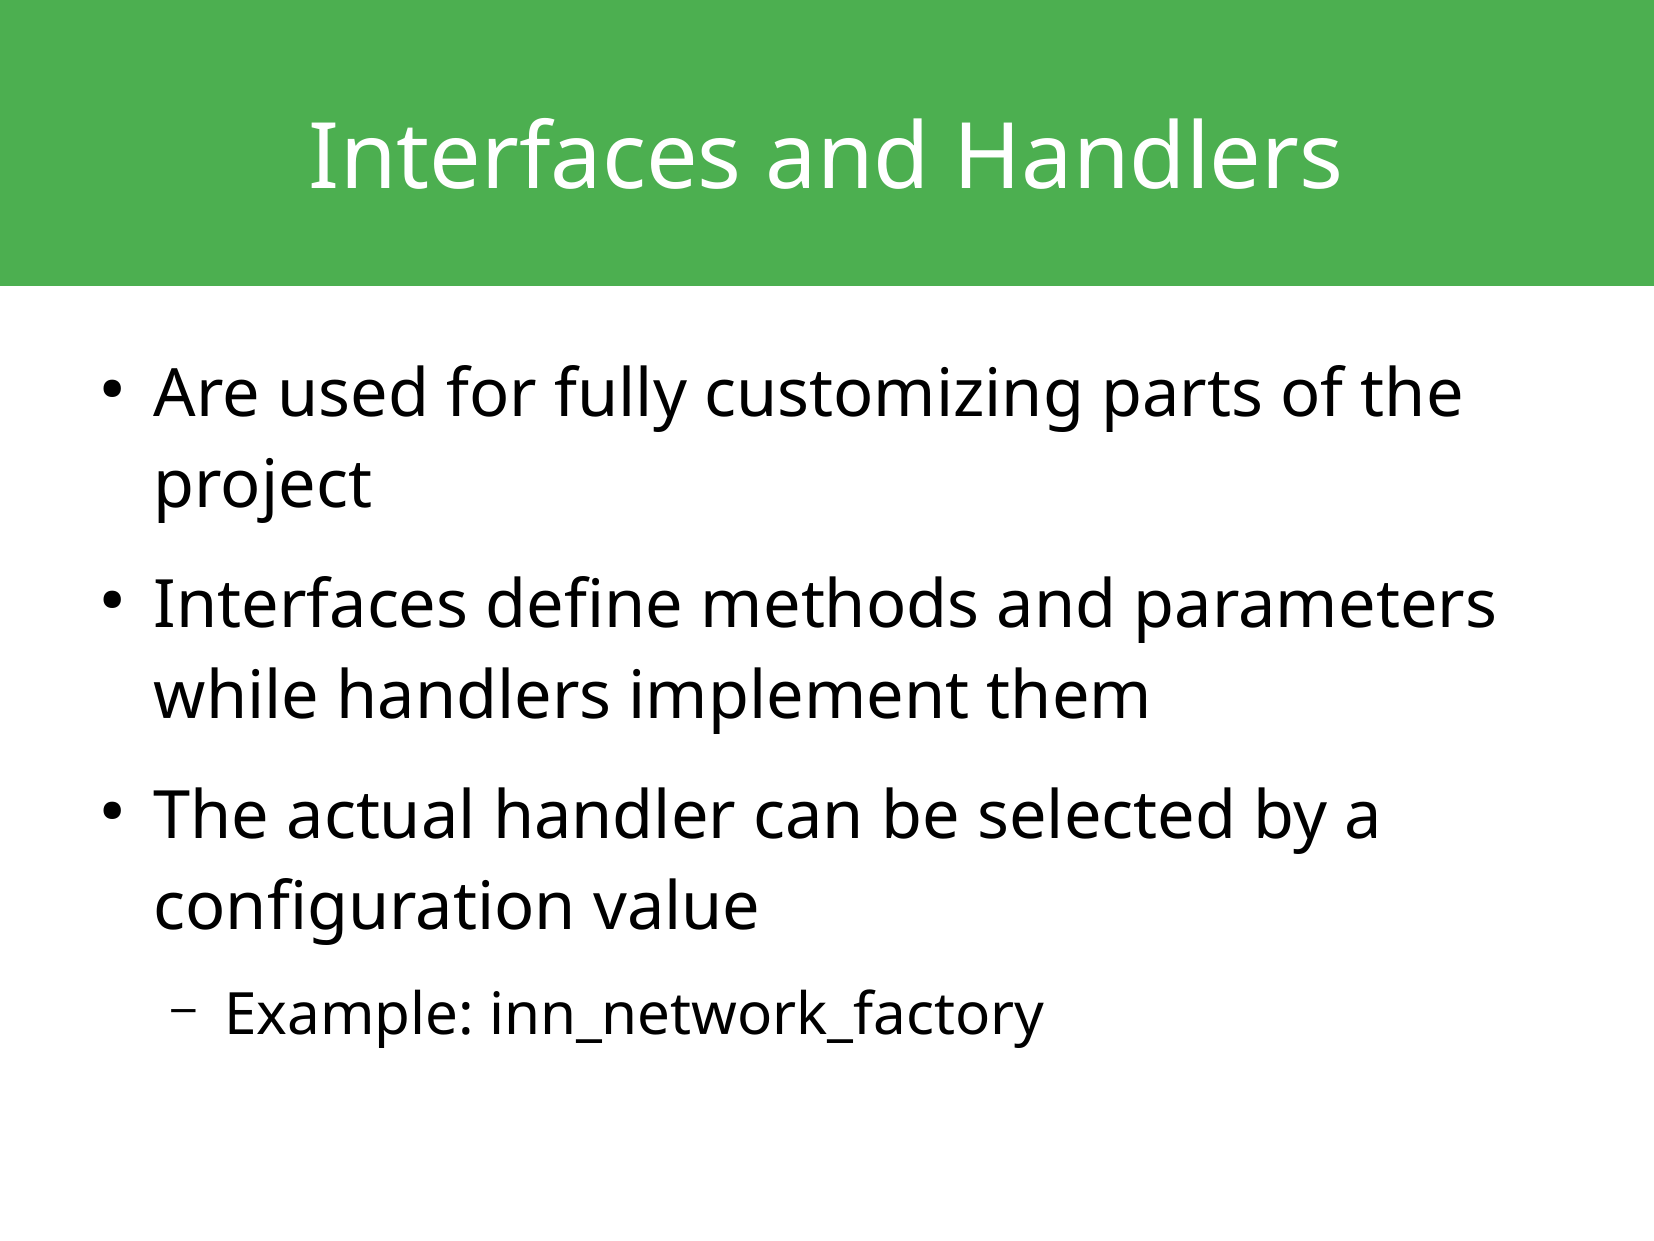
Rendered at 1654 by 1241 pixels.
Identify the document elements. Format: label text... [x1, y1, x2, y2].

title Interfaces and Handlers [82, 45, 1571, 261]
list Are used for fully customizing parts of the project Interfaces define methods and parameters while handlers implement them The actual handler can be selected by a configuration value Example: inn_network_factory [82, 345, 1571, 1201]
